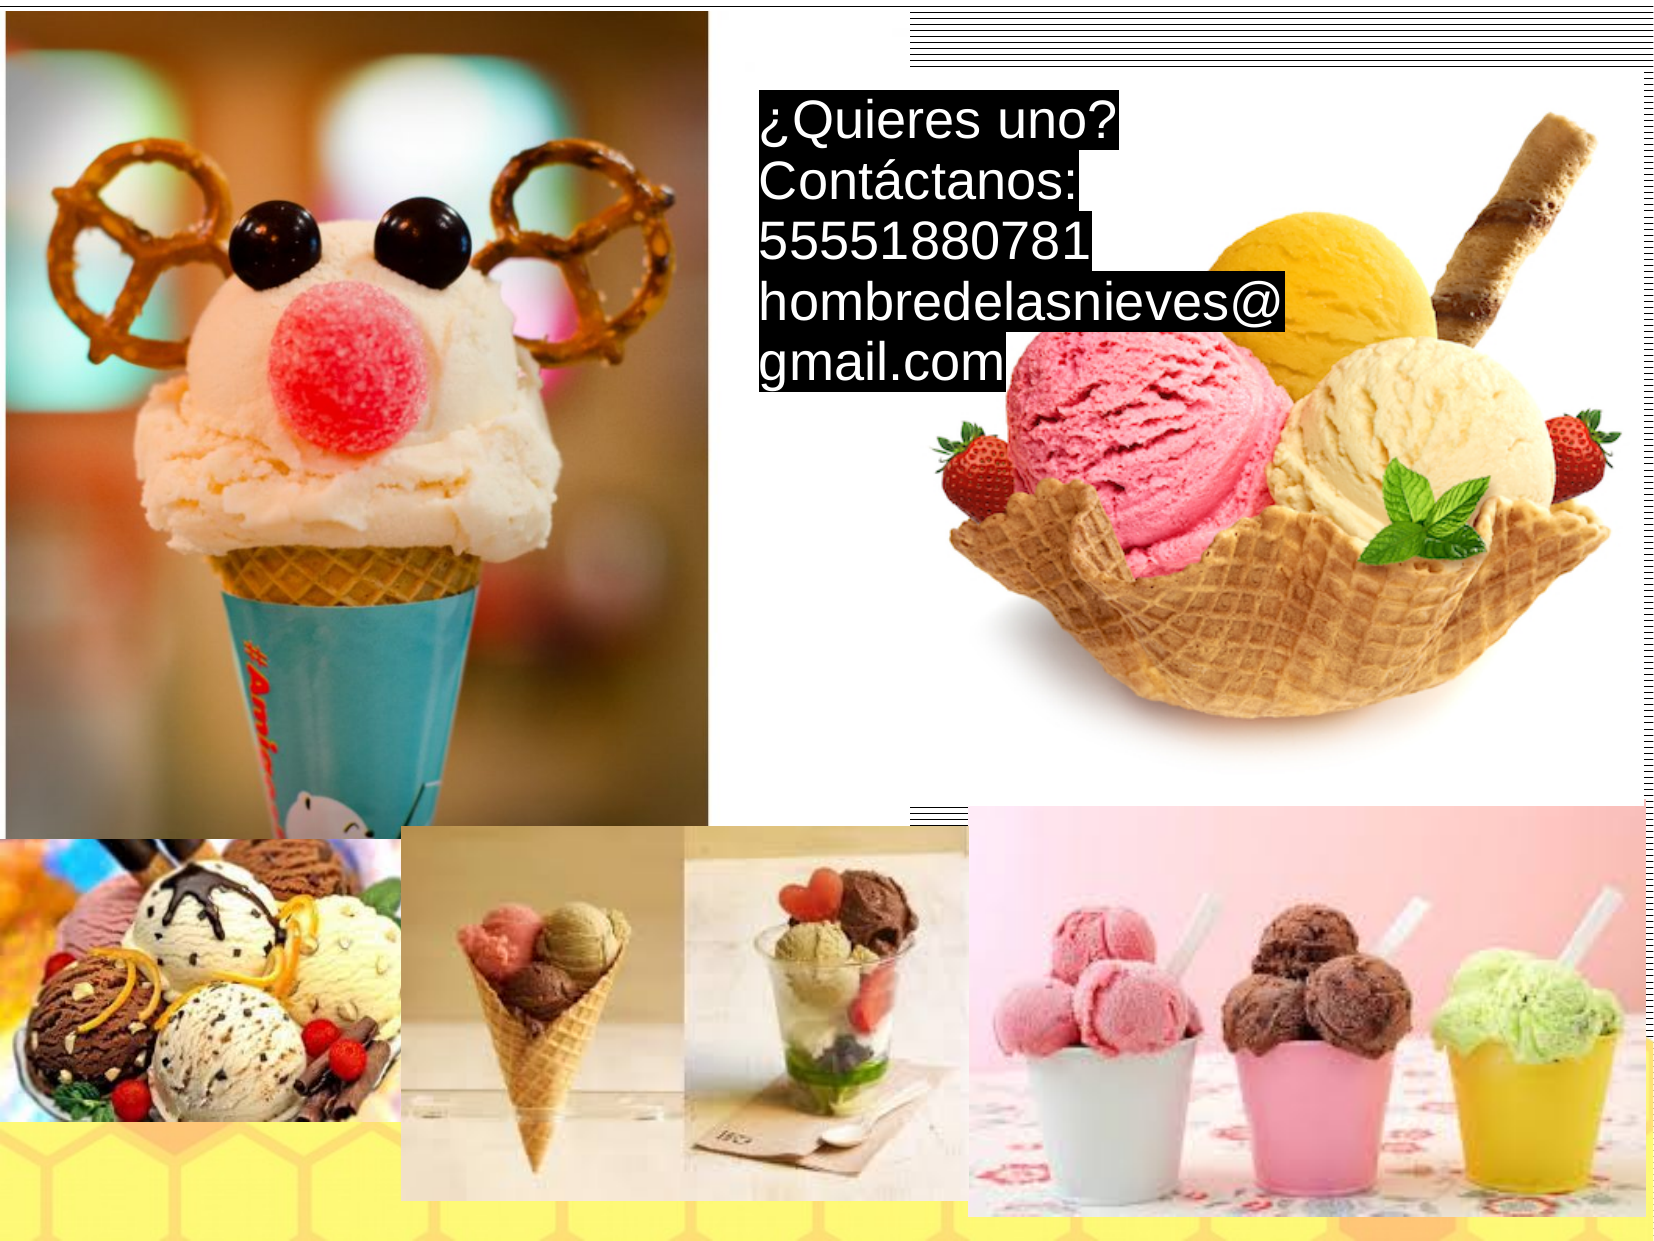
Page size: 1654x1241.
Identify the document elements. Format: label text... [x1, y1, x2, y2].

picture [0, 11, 1654, 1241]
text_box ¿Quieres uno? Contáctanos: 55551880781 hombredelasnieves@gmail.com [744, 82, 1323, 402]
